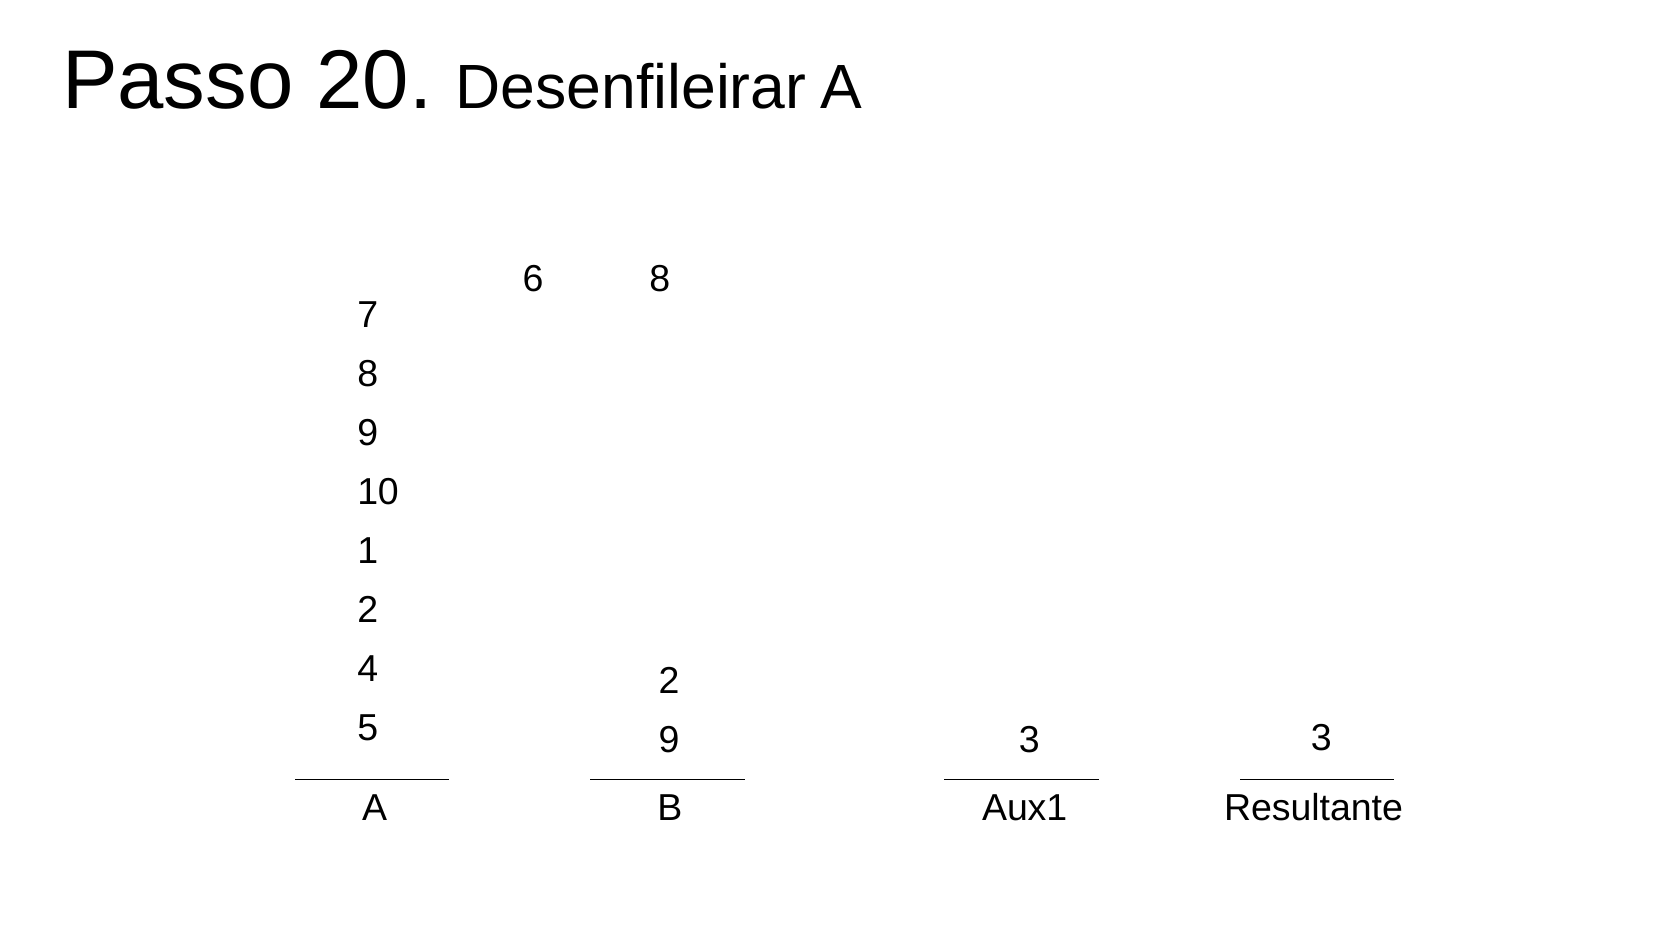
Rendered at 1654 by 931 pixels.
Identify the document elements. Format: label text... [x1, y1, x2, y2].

text_box 7 [342, 285, 393, 343]
text_box 1 [342, 521, 426, 579]
text_box 8 [634, 250, 686, 308]
text_box 9 [342, 403, 393, 461]
text_box 2 [643, 651, 695, 709]
text_box 3 [1296, 708, 1347, 766]
text_box 8 [342, 344, 393, 402]
text_box 10 [342, 462, 426, 520]
text_box B [642, 780, 698, 837]
text_box Aux1 [967, 780, 1083, 837]
text_box 2 [342, 580, 426, 638]
text_box 9 [643, 710, 695, 768]
text_box 5 [342, 699, 426, 756]
text_box Passo 20. Desenfileirar A [47, 25, 1607, 274]
text_box A [347, 779, 508, 837]
text_box 4 [342, 640, 426, 697]
text_box Resultante [1209, 779, 1418, 837]
text_box 3 [1003, 710, 1055, 768]
text_box 6 [507, 250, 559, 308]
